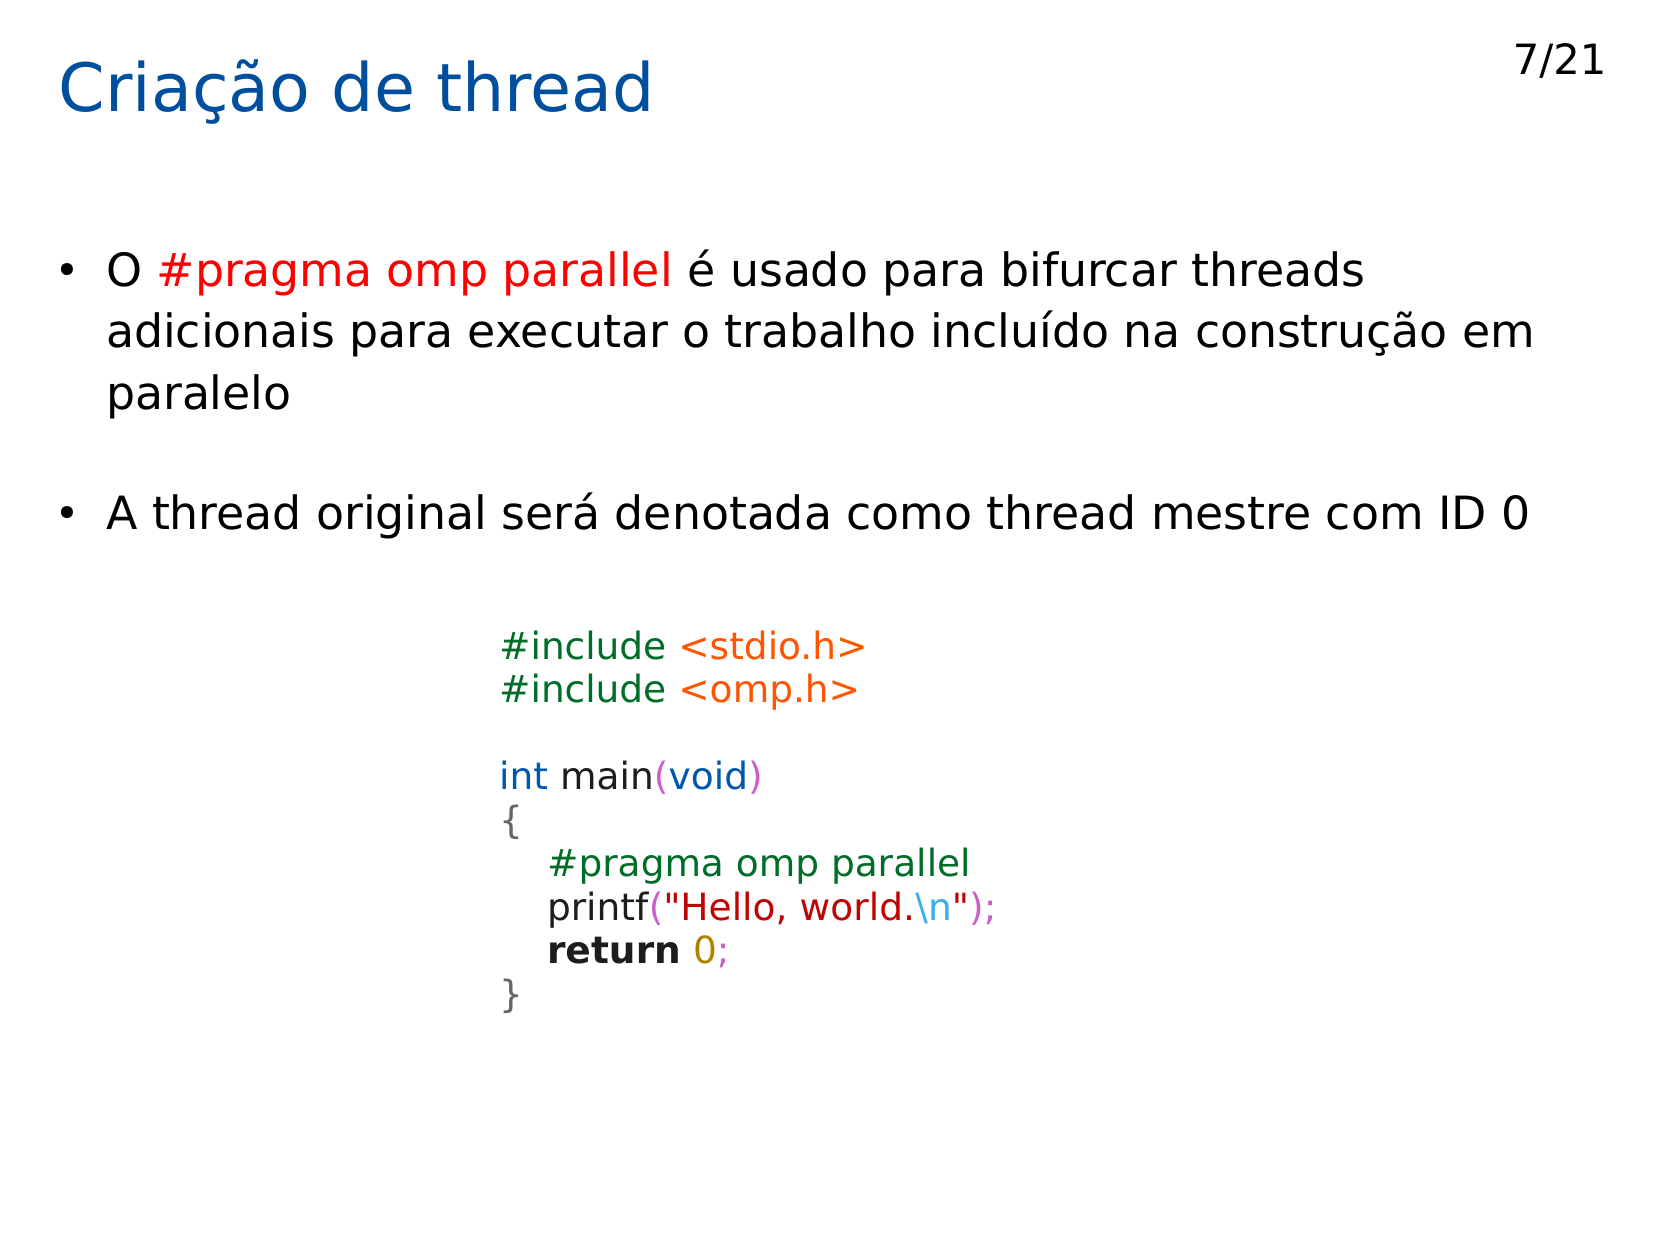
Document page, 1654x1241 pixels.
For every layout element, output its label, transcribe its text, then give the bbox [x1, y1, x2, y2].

list O #pragma omp parallel é usado para bifurcar threads adicionais para executar o trabalho incluído na construção em paralelo A thread original será denotada como thread mestre com ID 0 [59, 236, 1595, 1211]
text_box #include <stdio.h> #include <omp.h> int main(void) { #pragma omp parallel printf("Hello, world.\n"); return 0; } [484, 617, 1511, 1024]
title Criação de thread [59, 29, 1506, 148]
